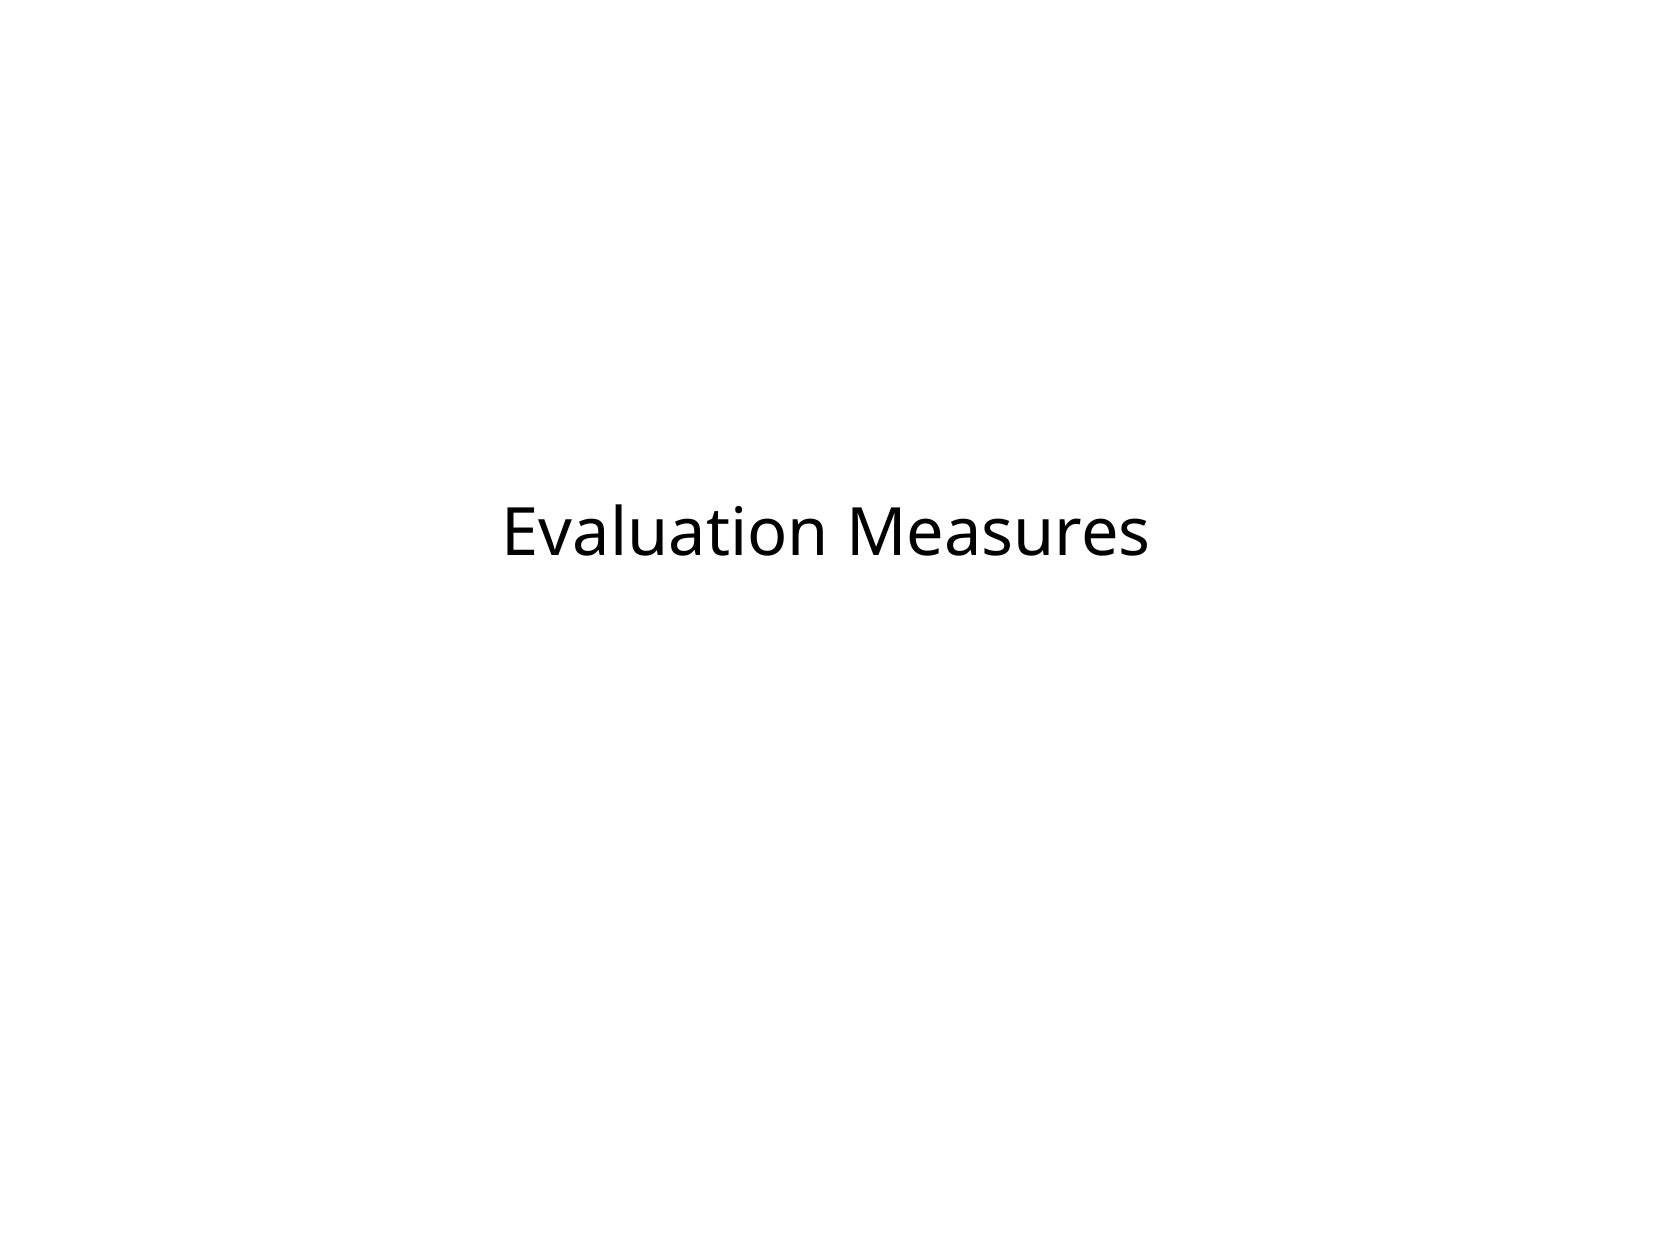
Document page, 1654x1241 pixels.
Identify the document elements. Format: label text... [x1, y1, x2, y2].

subtitle Evaluation Measures [82, 49, 1571, 1010]
